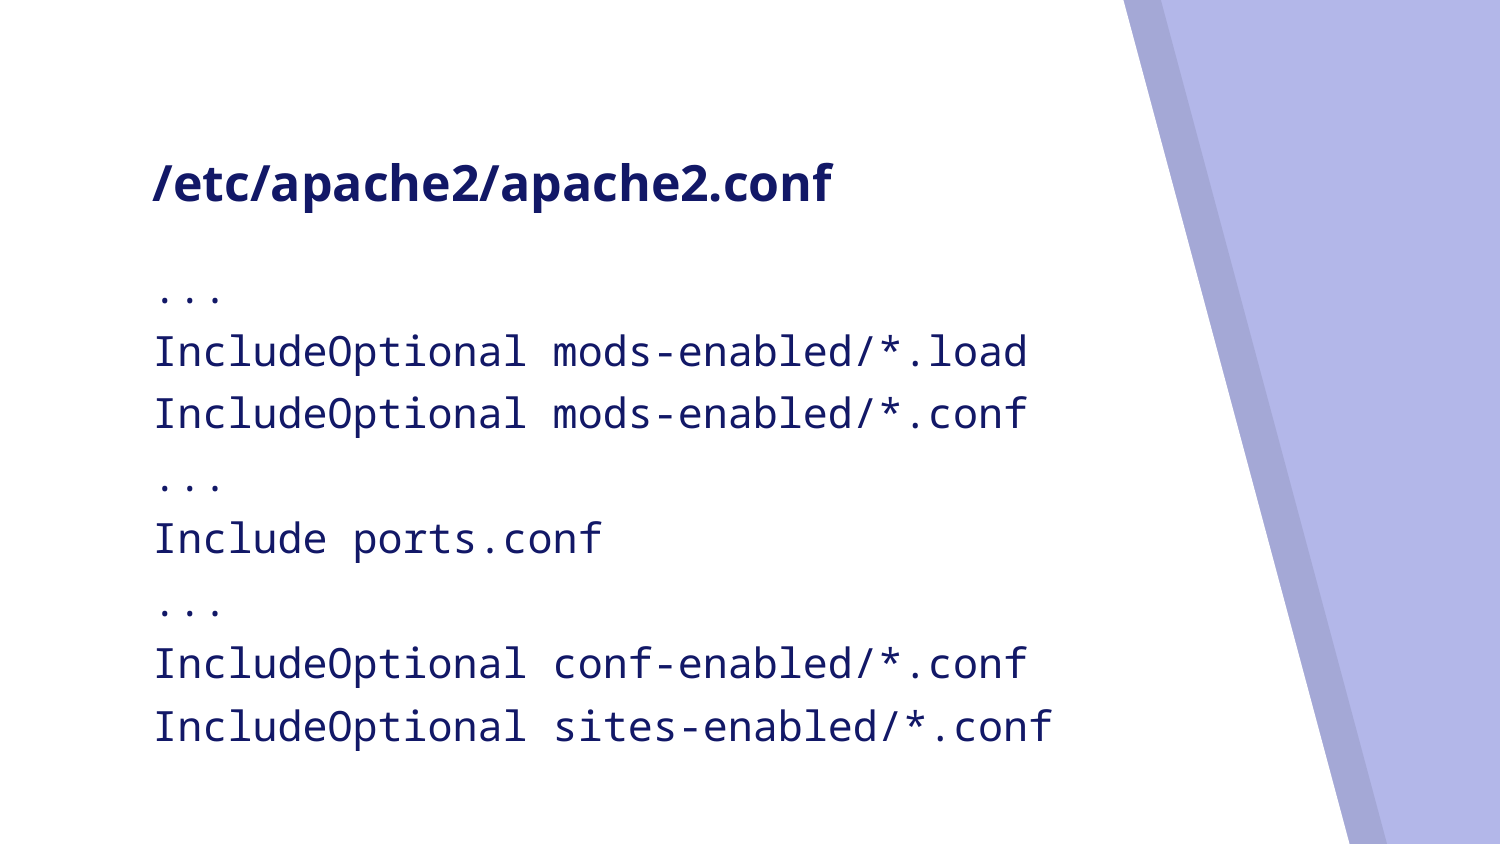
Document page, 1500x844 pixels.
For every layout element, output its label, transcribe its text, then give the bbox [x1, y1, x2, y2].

list ... IncludeOptional mods-enabled/*.load IncludeOptional mods-enabled/*.conf ... Include ports.conf ... IncludeOptional conf-enabled/*.conf IncludeOptional sites-enabled/*.conf [137, 246, 1217, 617]
title /etc/apache2/apache2.conf [137, 146, 1011, 227]
